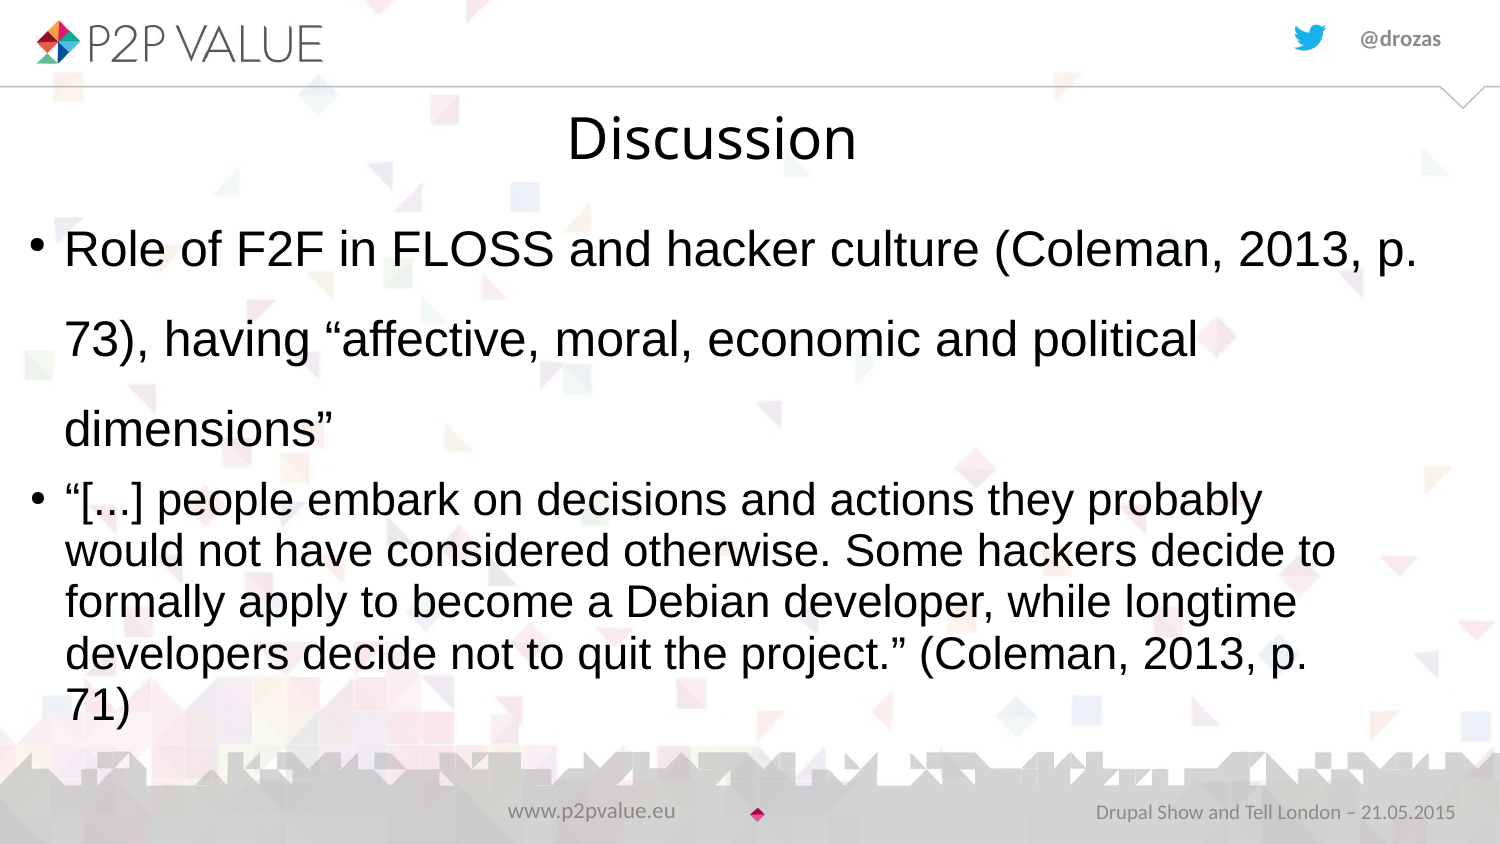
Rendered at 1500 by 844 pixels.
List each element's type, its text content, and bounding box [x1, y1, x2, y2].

text_box “[...] people embark on decisions and actions they probably would not have considered otherwise. Some hackers decide to formally apply to become a Debian developer, while longtime developers decide not to quit the project.” (Coleman, 2013, p. 71) [15, 466, 1396, 791]
text_box @drozas [1333, 15, 1455, 60]
picture [0, 0, 1500, 844]
title Discussion [60, 92, 1366, 180]
text_box www.p2pvalue.eu [501, 791, 720, 829]
text_box Drupal Show and Tell London – 21.05.2015 [777, 788, 1470, 834]
subtitle Role of F2F in FLOSS and hacker culture (Coleman, 2013, p. 73), having “affective, moral, economic and political dimensions” [15, 180, 1496, 511]
